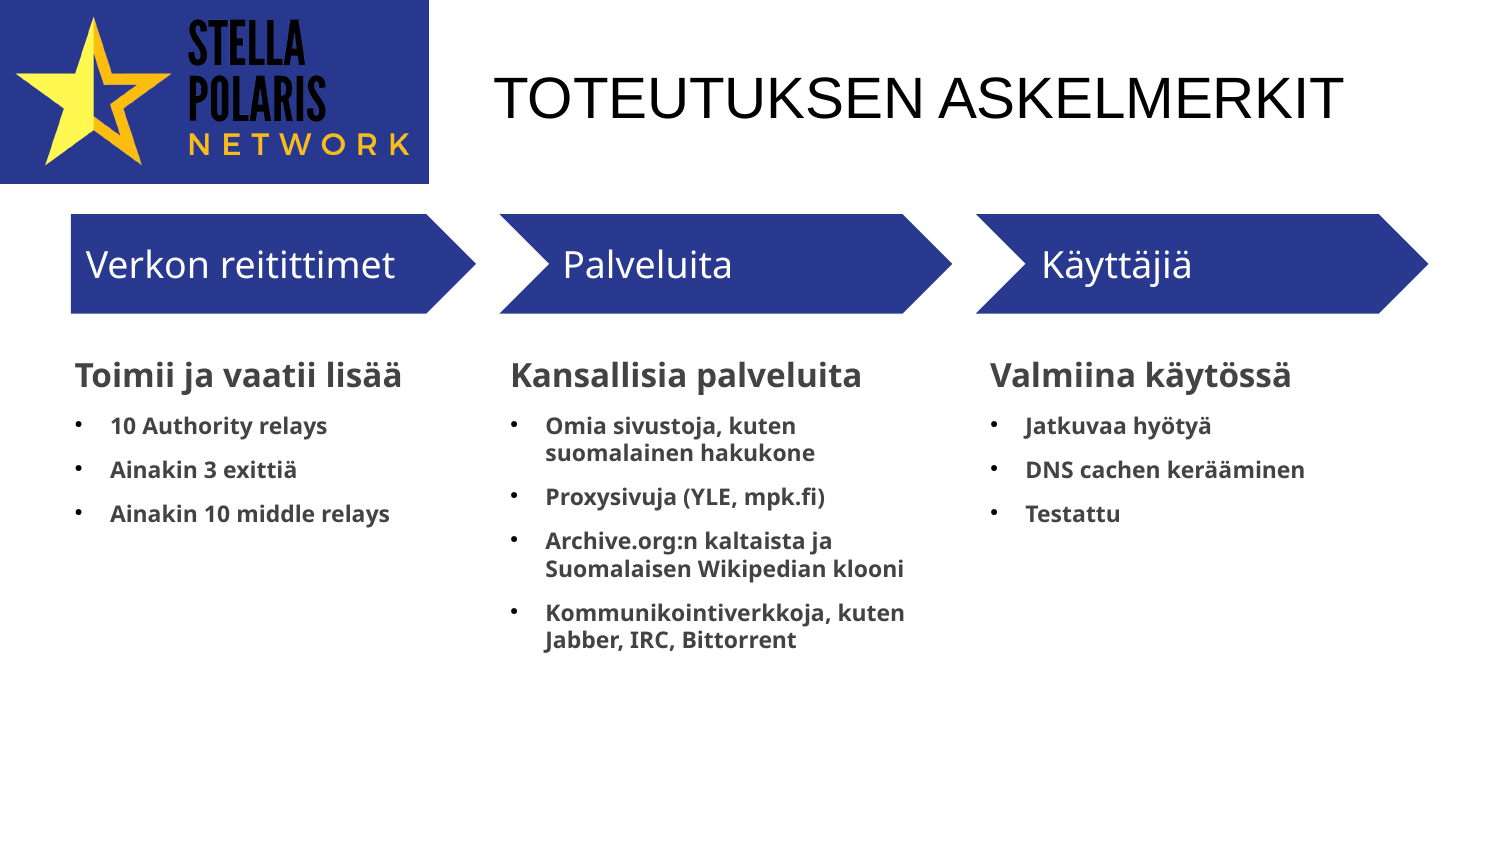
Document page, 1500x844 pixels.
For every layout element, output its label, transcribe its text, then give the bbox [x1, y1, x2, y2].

text_box [975, 214, 1429, 314]
list Verkon reitittimet [70, 238, 442, 290]
list Valmiina käytössä Jatkuvaa hyötyä DNS cachen kerääminen Testattu [975, 339, 1381, 691]
text_box [499, 214, 953, 314]
list Käyttäjiä [1025, 238, 1397, 290]
text_box [70, 214, 476, 314]
list Toimii ja vaatii lisää 10 Authority relays Ainakin 3 exittiä Ainakin 10 middle relays [59, 339, 466, 691]
list Palveluita [547, 238, 918, 290]
list Kansallisia palveluita Omia sivustoja, kuten suomalainen hakukone Proxysivuja (YLE, mpk.fi) Archive.org:n kaltaista ja Suomalaisen Wikipedian klooni Kommunikointiverkkoja, kuten Jabber, IRC, Bittorrent [495, 339, 931, 691]
picture [0, 0, 429, 185]
title TOTEUTUKSEN ASKELMERKIT [478, 45, 1381, 145]
